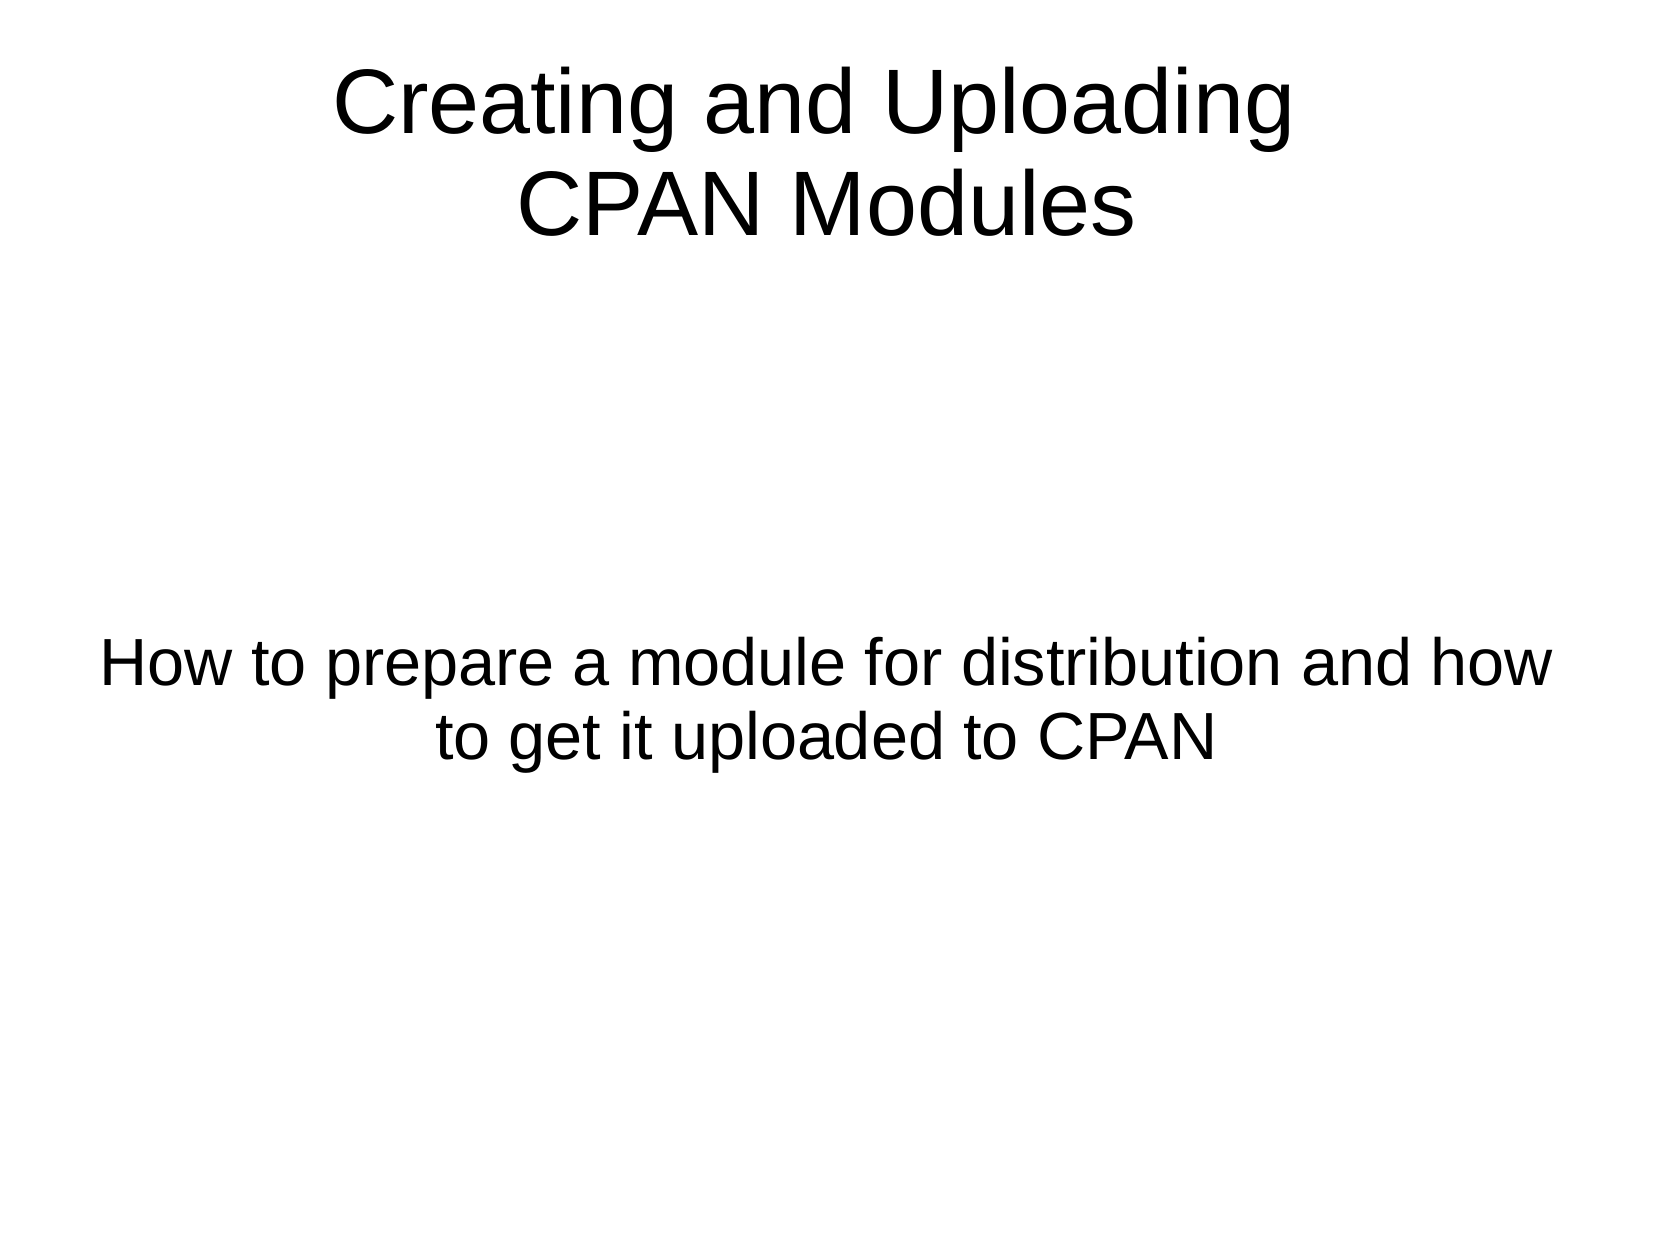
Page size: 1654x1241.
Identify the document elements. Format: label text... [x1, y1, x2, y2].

subtitle How to prepare a module for distribution and how to get it uploaded to CPAN [82, 290, 1571, 1109]
title Creating and Uploading CPAN Modules [82, 49, 1571, 257]
